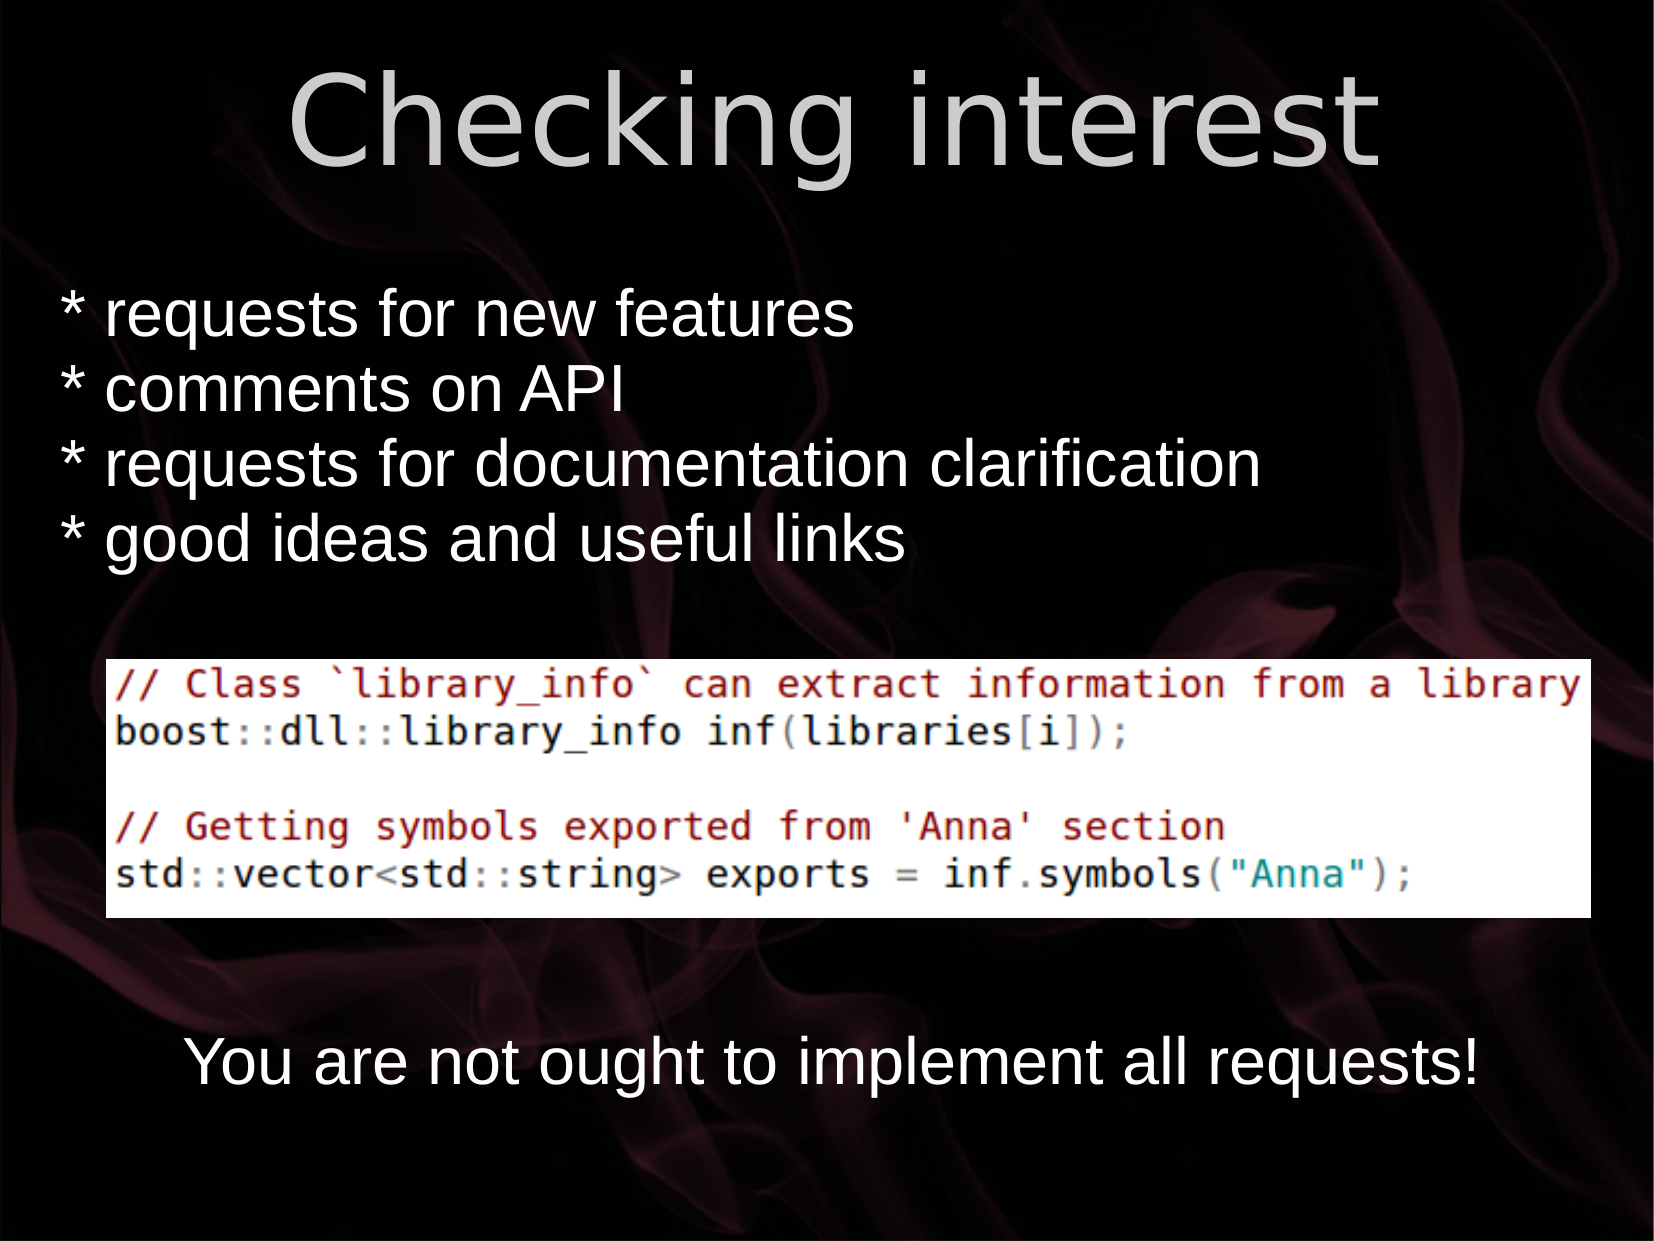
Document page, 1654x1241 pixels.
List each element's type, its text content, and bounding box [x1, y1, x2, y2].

picture [0, 0, 1654, 1241]
text_box * requests for new features * comments on API * requests for documentation clarification * good ideas and useful links You are not ought to implement all requests! [60, 199, 1606, 1176]
title Checking interest [90, 45, 1579, 199]
